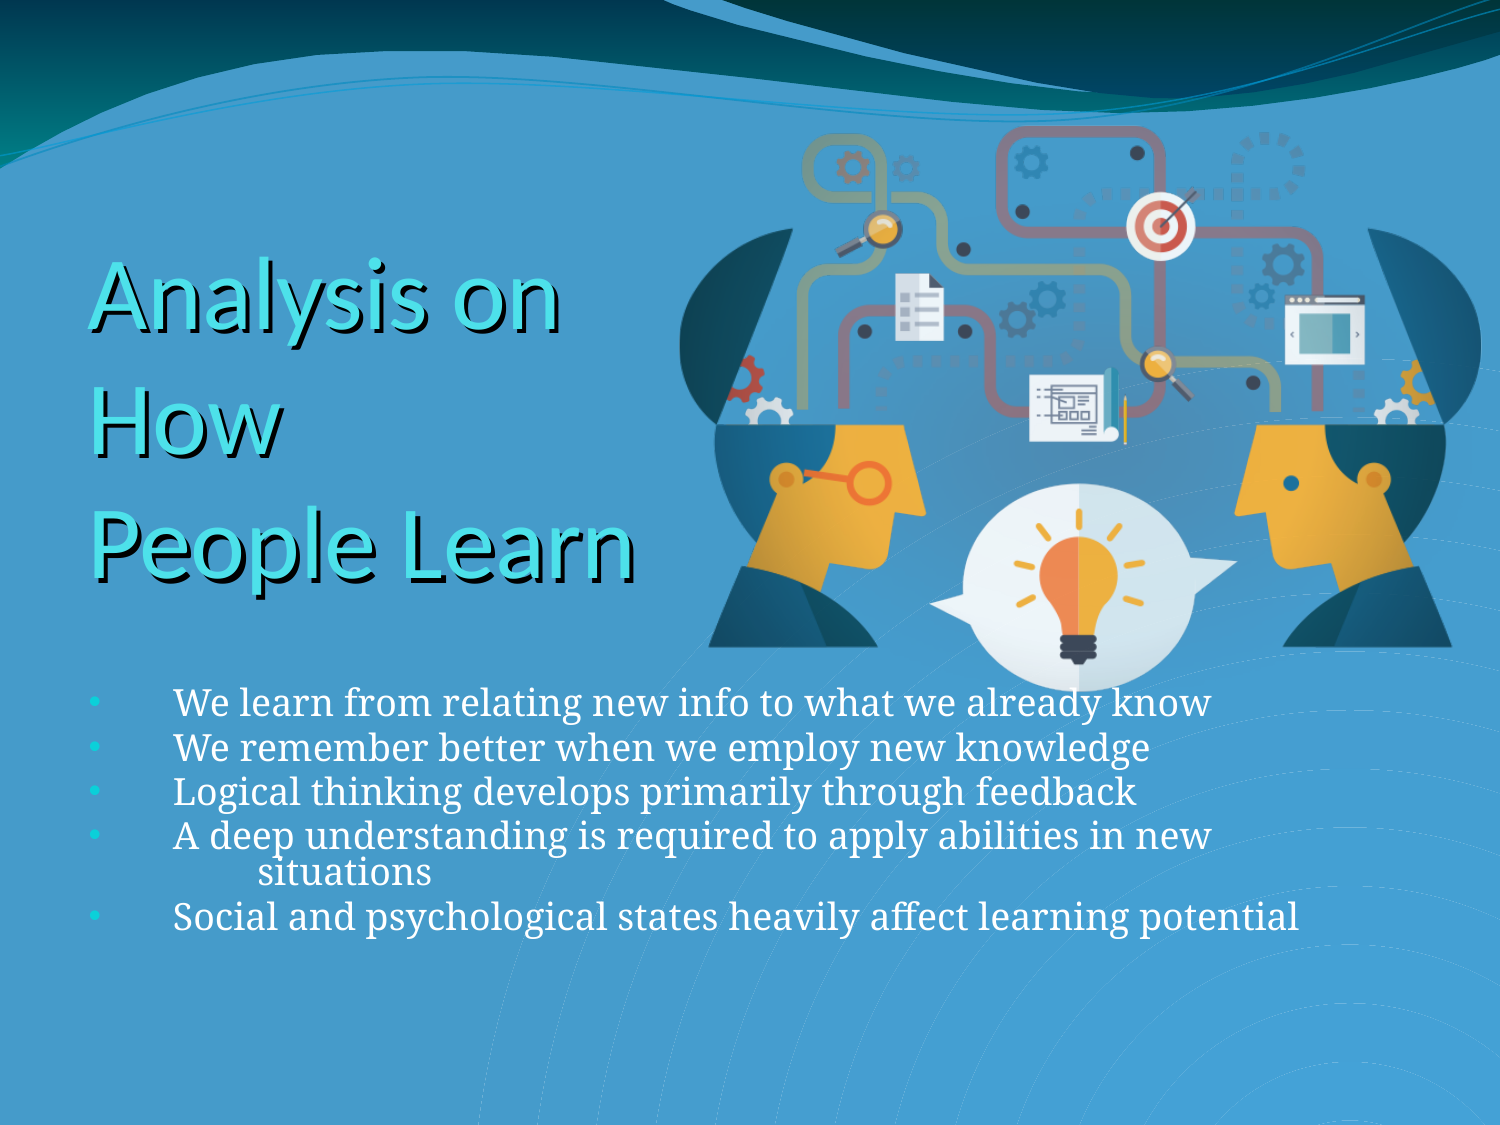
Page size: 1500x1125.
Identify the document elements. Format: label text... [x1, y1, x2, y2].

subtitle We learn from relating new info to what we already know We remember better when we employ new knowledge Logical thinking develops primarily through feedback A deep understanding is required to apply abilities in new situations Social and psychological states heavily affect learning potential [88, 680, 1378, 969]
picture [65, 138, 80, 143]
picture [113, 125, 133, 131]
picture [596, 78, 1500, 745]
title Analysis on How People Learn [87, 224, 1376, 526]
